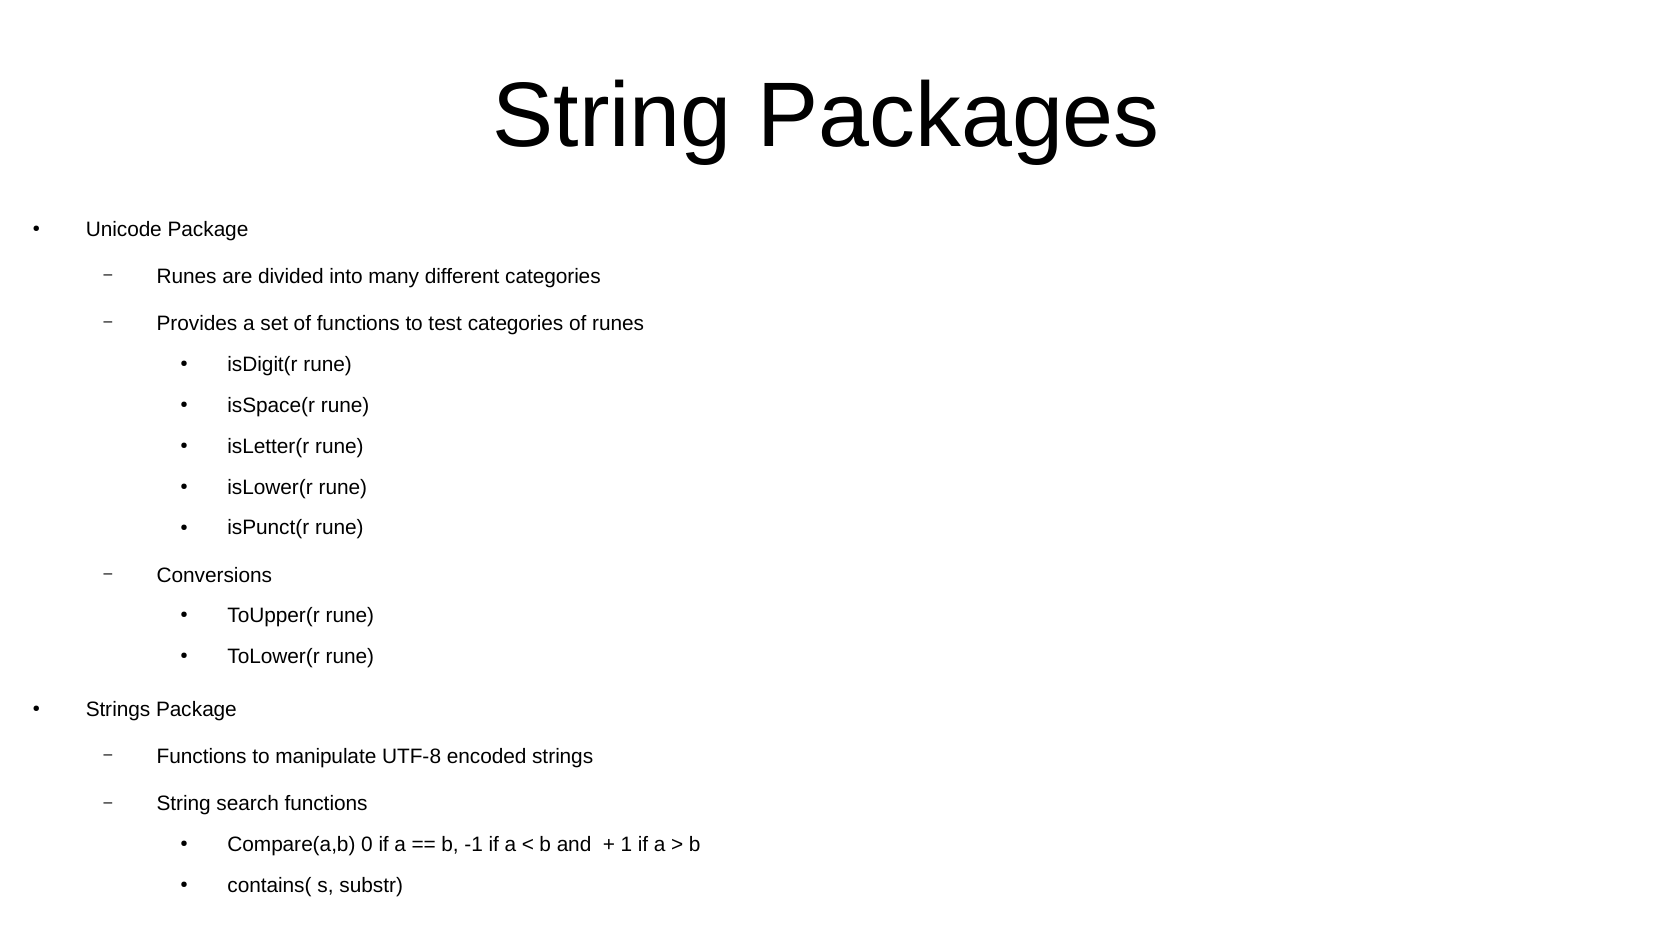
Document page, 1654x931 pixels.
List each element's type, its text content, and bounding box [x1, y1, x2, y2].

title String Packages [82, 37, 1571, 193]
list Unicode Package Runes are divided into many different categories Provides a set of functions to test categories of runes isDigit(r rune) isSpace(r rune) isLetter(r rune) isLower(r rune) isPunct(r rune) Conversions ToUpper(r rune) ToLower(r rune) Strings Package Functions to manipulate UTF-8 encoded strings String search functions Compare(a,b) 0 if a == b, -1 if a < b and + 1 if a > b contains( s, substr) [15, 217, 1571, 901]
